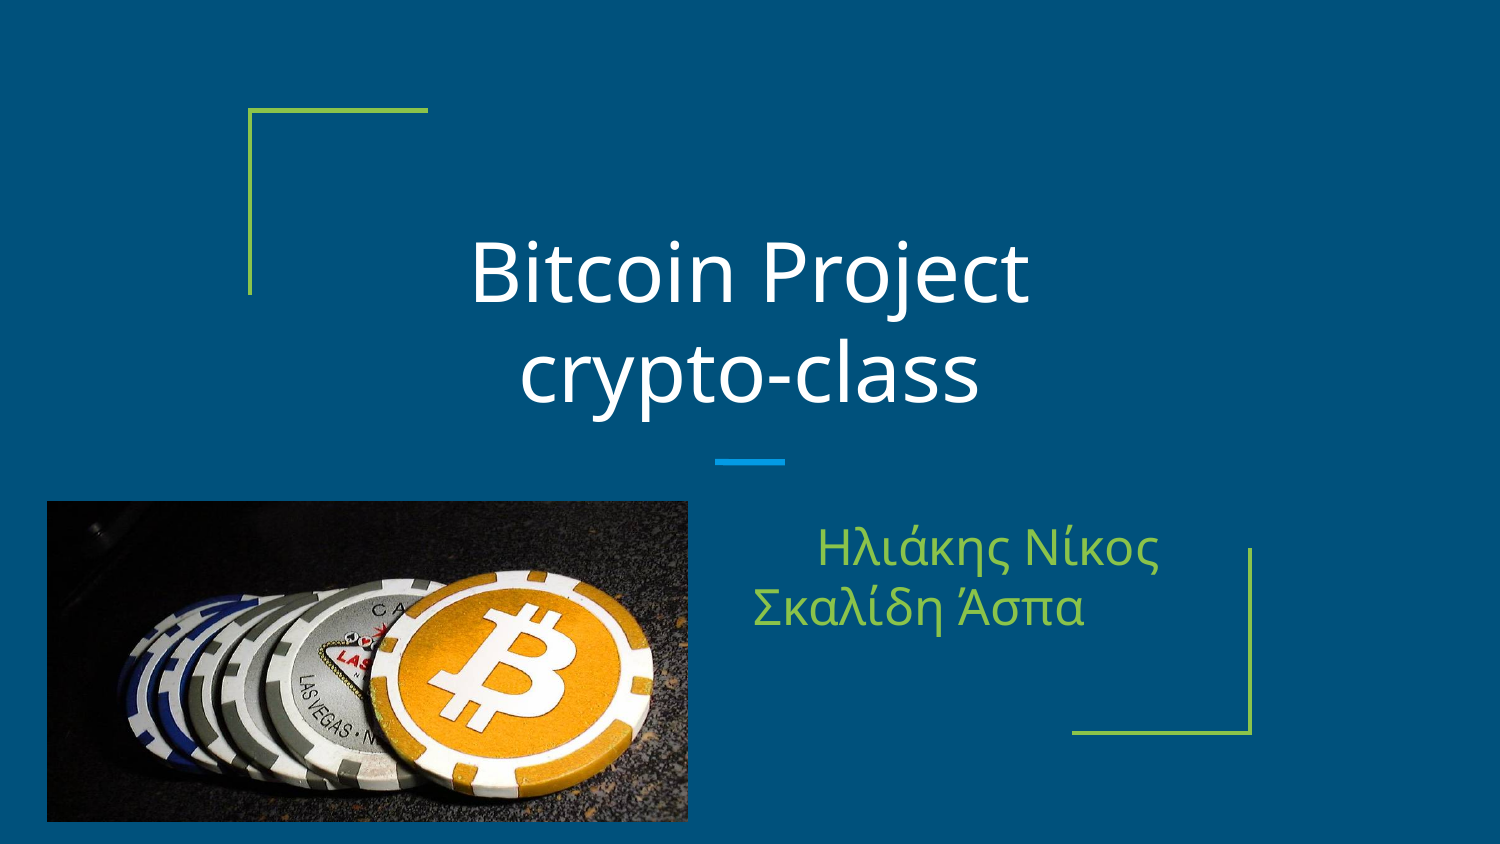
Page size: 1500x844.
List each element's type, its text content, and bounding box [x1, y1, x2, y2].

subtitle Ηλιάκης Νίκος Σκαλίδη Άσπα [225, 500, 1175, 650]
title Bitcoin Project crypto-class [275, 195, 1225, 435]
picture [48, 502, 687, 821]
